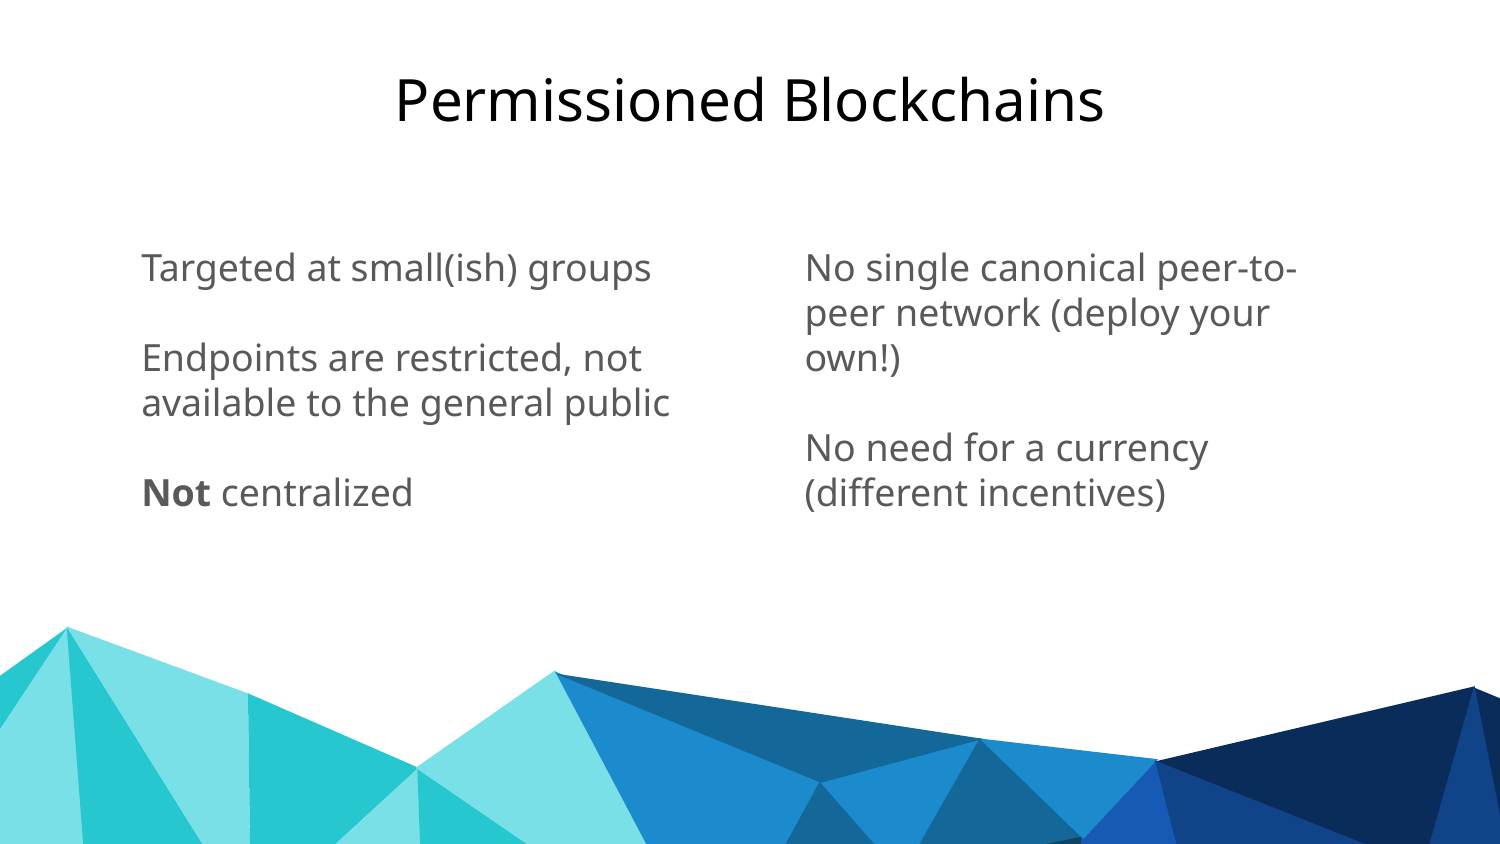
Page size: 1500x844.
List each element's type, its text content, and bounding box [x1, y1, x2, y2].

list Targeted at small(ish) groups Endpoints are restricted, not available to the general public Not centralized [126, 228, 711, 751]
text_box [0, 626, 1500, 844]
title Permissioned Blockchains [51, 47, 1449, 142]
list No single canonical peer-to-peer network (deploy your own!) No need for a currency (different incentives) [789, 228, 1374, 751]
